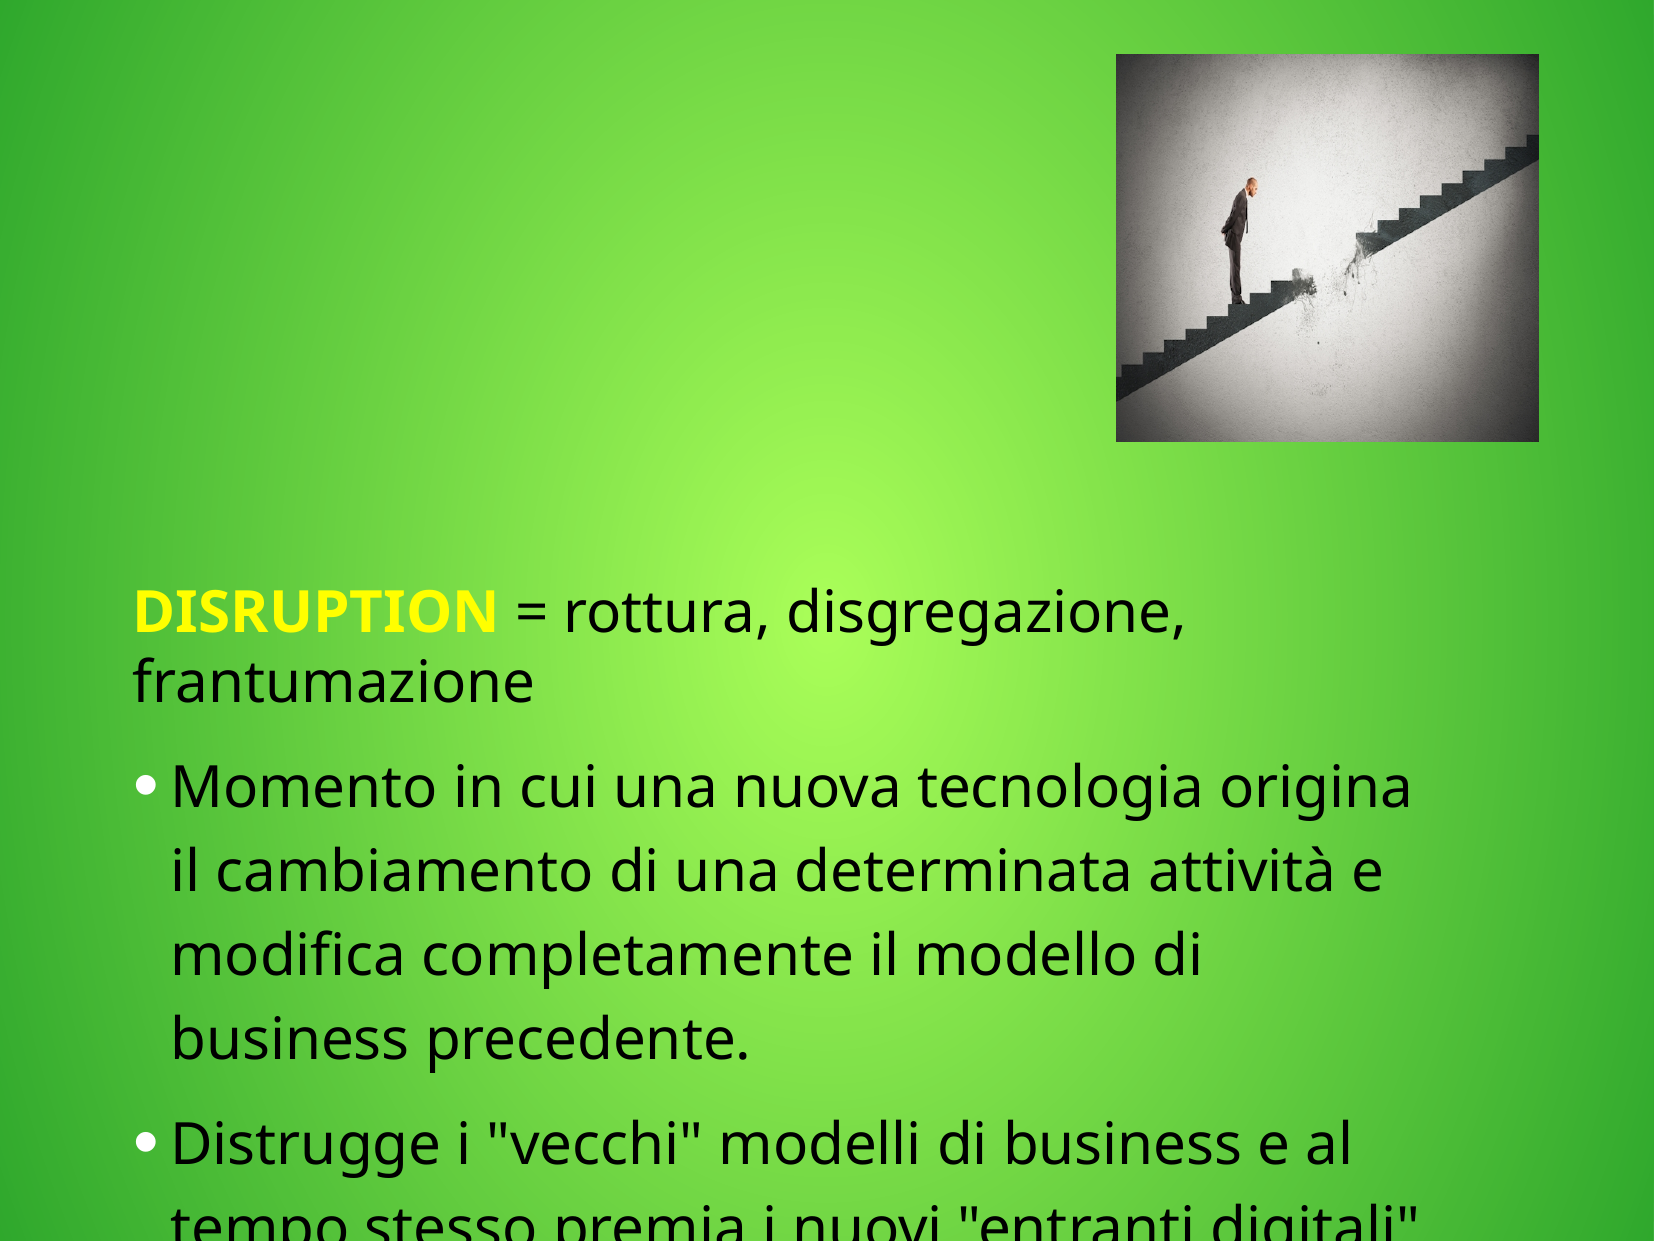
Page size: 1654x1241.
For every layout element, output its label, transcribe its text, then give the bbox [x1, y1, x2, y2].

picture [1116, 54, 1539, 442]
list DISRUPTION = rottura, disgregazione, frantumazione Momento in cui una nuova tecnologia origina il cambiamento di una determinata attività e modifica completamente il modello di business precedente. Distrugge i "vecchi" modelli di business e al tempo stesso premia i nuovi "entranti digitali" [117, 566, 1462, 1134]
